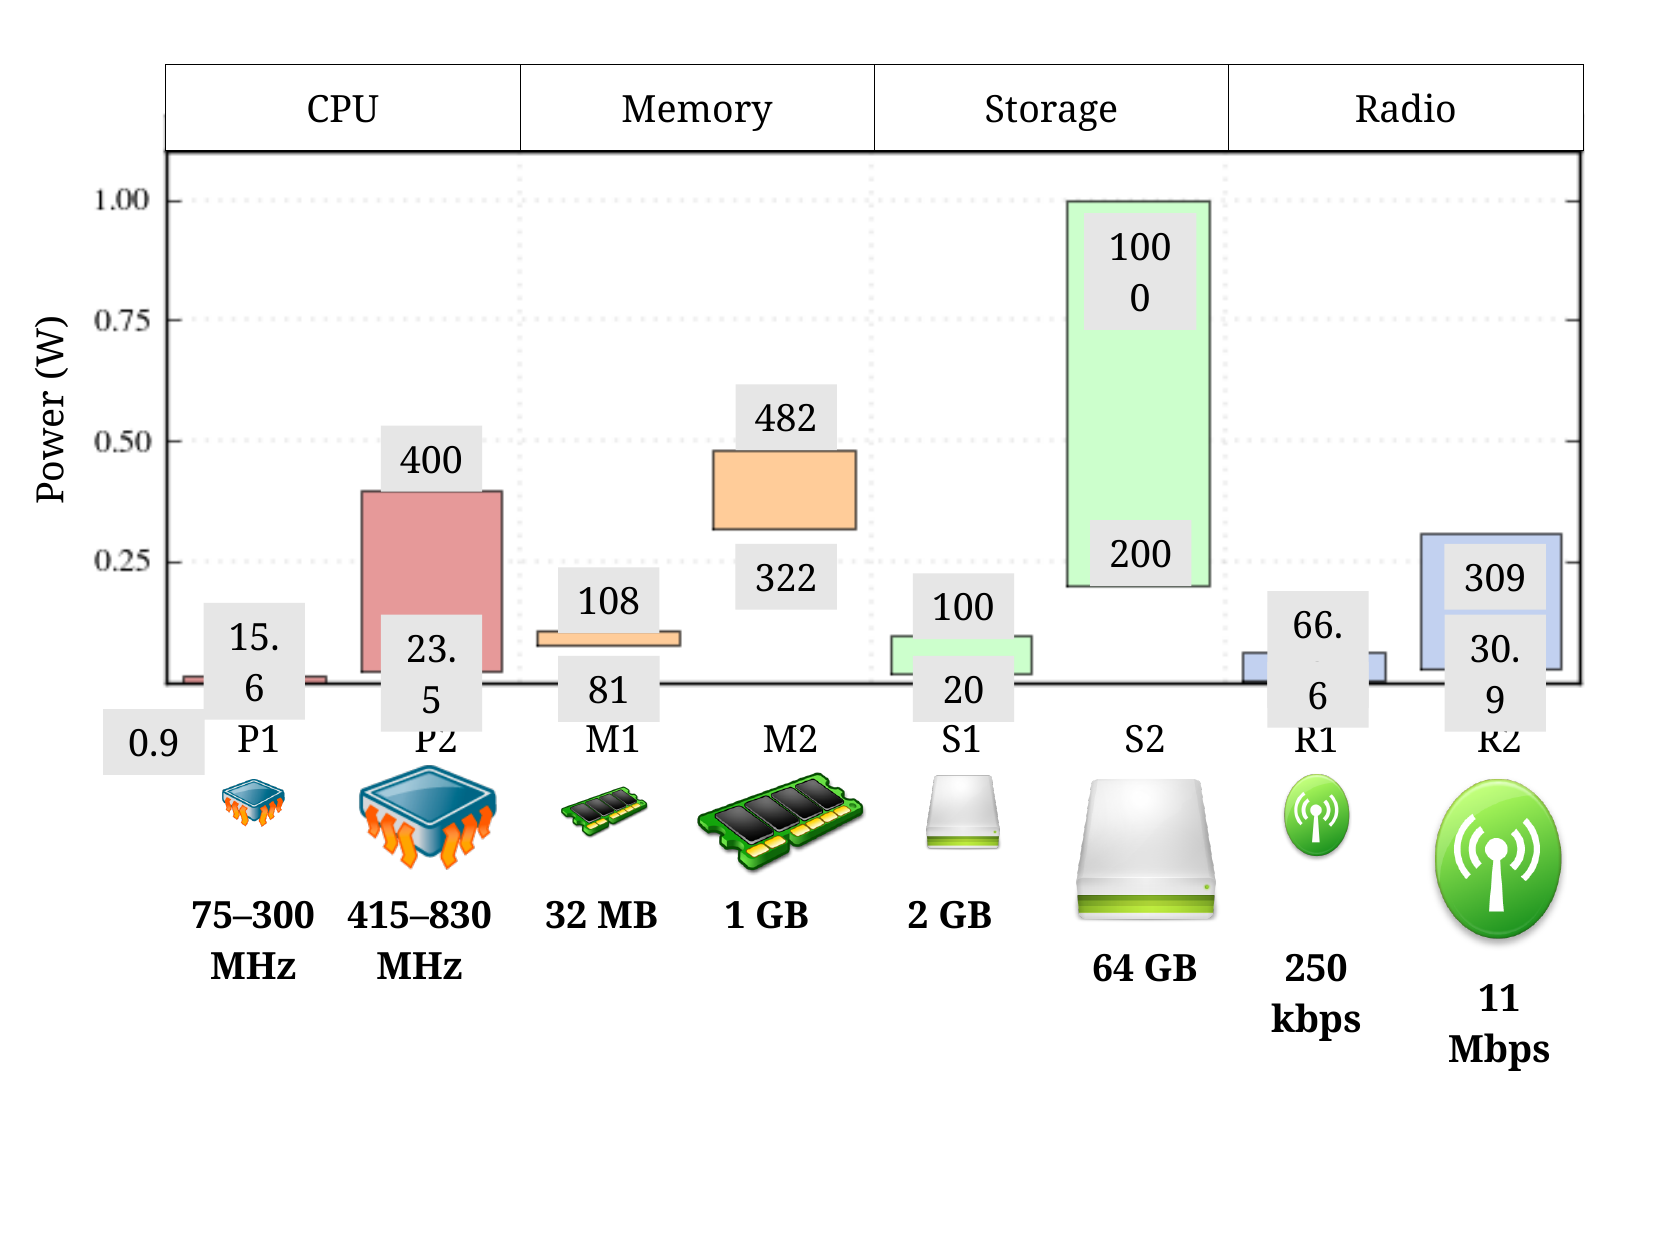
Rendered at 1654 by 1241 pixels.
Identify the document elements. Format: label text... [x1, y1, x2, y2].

text_box 15.6 [203, 602, 305, 659]
text_box 66.3 [1267, 591, 1369, 648]
text_box P1 [193, 705, 203, 709]
text_box R1 [1250, 705, 1383, 762]
picture [1411, 775, 1588, 952]
picture [1272, 772, 1363, 863]
picture [215, 764, 291, 841]
text_box 482 [735, 384, 837, 441]
text_box M1 [547, 705, 680, 762]
picture [691, 732, 871, 916]
text_box P1 [205, 705, 325, 762]
text_box 20 [912, 655, 1015, 713]
text_box S1 [896, 705, 1028, 762]
text_box 30.9 [1444, 614, 1546, 671]
picture [1070, 773, 1222, 925]
text_box 1 GB [687, 881, 847, 938]
text_box 32 MB [522, 881, 681, 938]
picture [43, 113, 1587, 707]
text_box 6 [1267, 661, 1369, 718]
picture [558, 766, 651, 859]
text_box 250 kbps [1236, 934, 1396, 1032]
text_box Storage [874, 64, 1228, 151]
text_box 0.9 [103, 709, 205, 766]
text_box 108 [558, 567, 660, 624]
text_box 2 GB [870, 881, 1030, 938]
text_box S2 [1079, 705, 1212, 762]
text_box R2 [1433, 705, 1566, 762]
picture [923, 772, 1003, 852]
text_box 11 Mbps [1419, 963, 1579, 1062]
text_box M2 [724, 705, 857, 762]
text_box 23.5 [380, 614, 483, 671]
text_box 81 [558, 655, 660, 713]
text_box 200 [1090, 520, 1192, 577]
picture [345, 734, 511, 881]
text_box 400 [380, 425, 483, 482]
text_box CPU [165, 64, 520, 151]
text_box Power (W) [5, 232, 92, 588]
text_box 415–830 MHz [327, 881, 512, 979]
text_box 309 [1444, 543, 1546, 600]
text_box Memory [520, 64, 874, 151]
text_box Radio [1228, 64, 1584, 151]
text_box 100 [912, 573, 1015, 630]
text_box 64 GB [1065, 934, 1225, 991]
text_box P2 [370, 705, 503, 762]
text_box 75–300 MHz [173, 881, 327, 979]
text_box 322 [735, 543, 837, 600]
text_box 1000 [1084, 213, 1197, 270]
